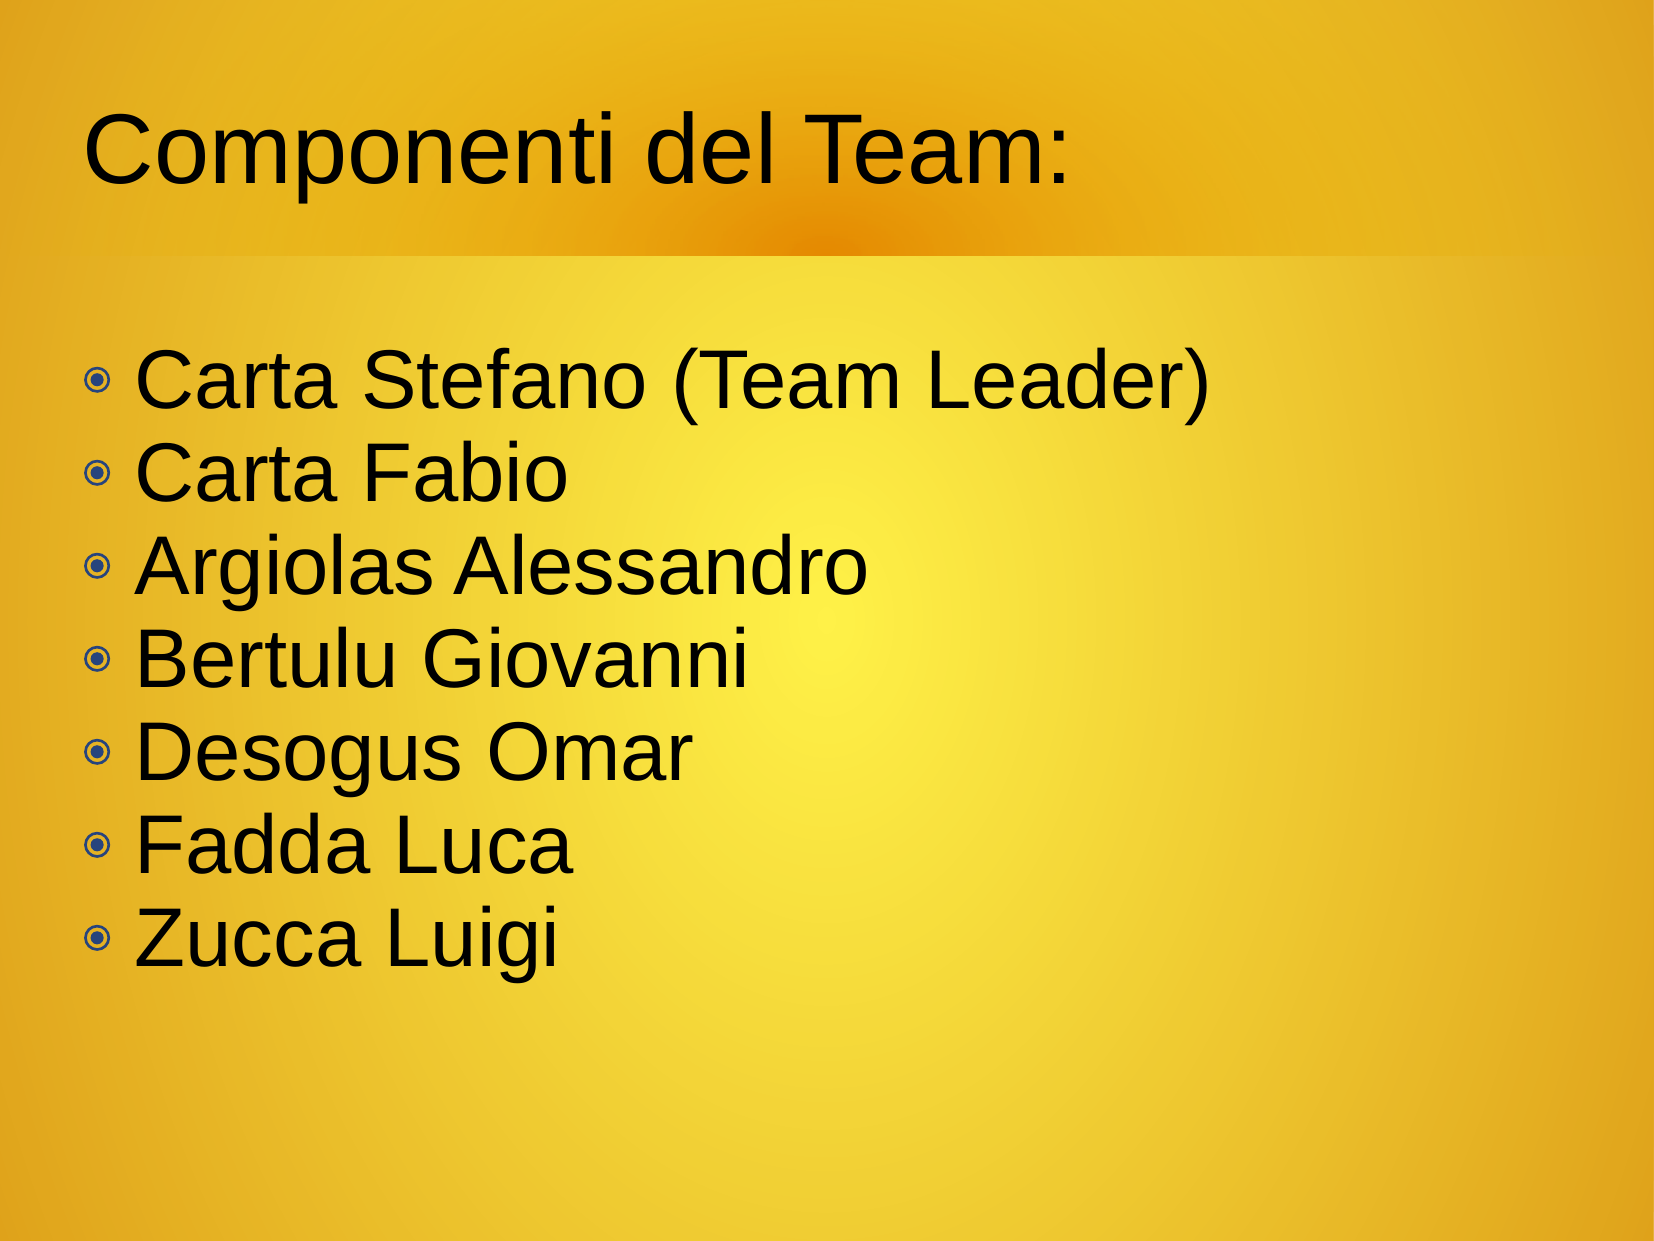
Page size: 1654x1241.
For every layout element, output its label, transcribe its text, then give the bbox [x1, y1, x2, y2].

title Componenti del Team: [82, 47, 1571, 252]
subtitle Carta Stefano (Team Leader) Carta Fabio Argiolas Alessandro Bertulu Giovanni Desogus Omar Fadda Luca Zucca Luigi [82, 299, 1571, 1019]
